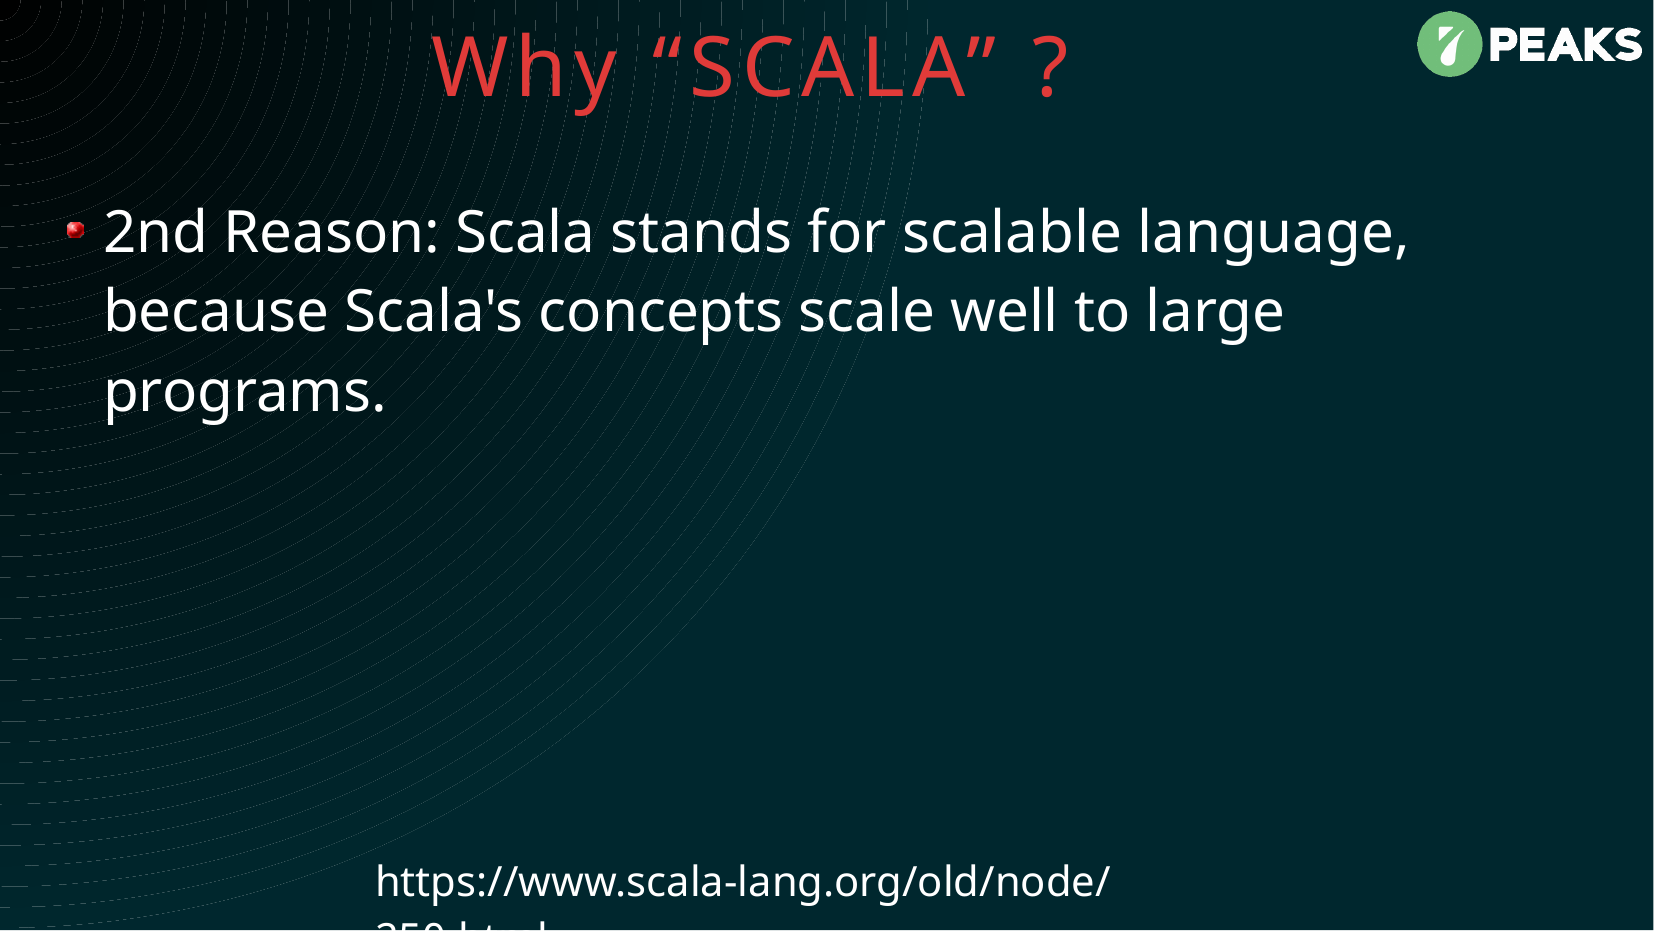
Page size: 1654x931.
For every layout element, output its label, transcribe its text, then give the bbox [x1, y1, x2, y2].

picture [1417, 11, 1642, 77]
text_box Why “SCALA” ? [416, 0, 1238, 144]
text_box https://www.scala-lang.org/old/node/250.html [360, 844, 1294, 910]
text_box 2nd Reason: Scala stands for scalable language, because Scala's concepts scale well to large programs. [53, 183, 1565, 545]
